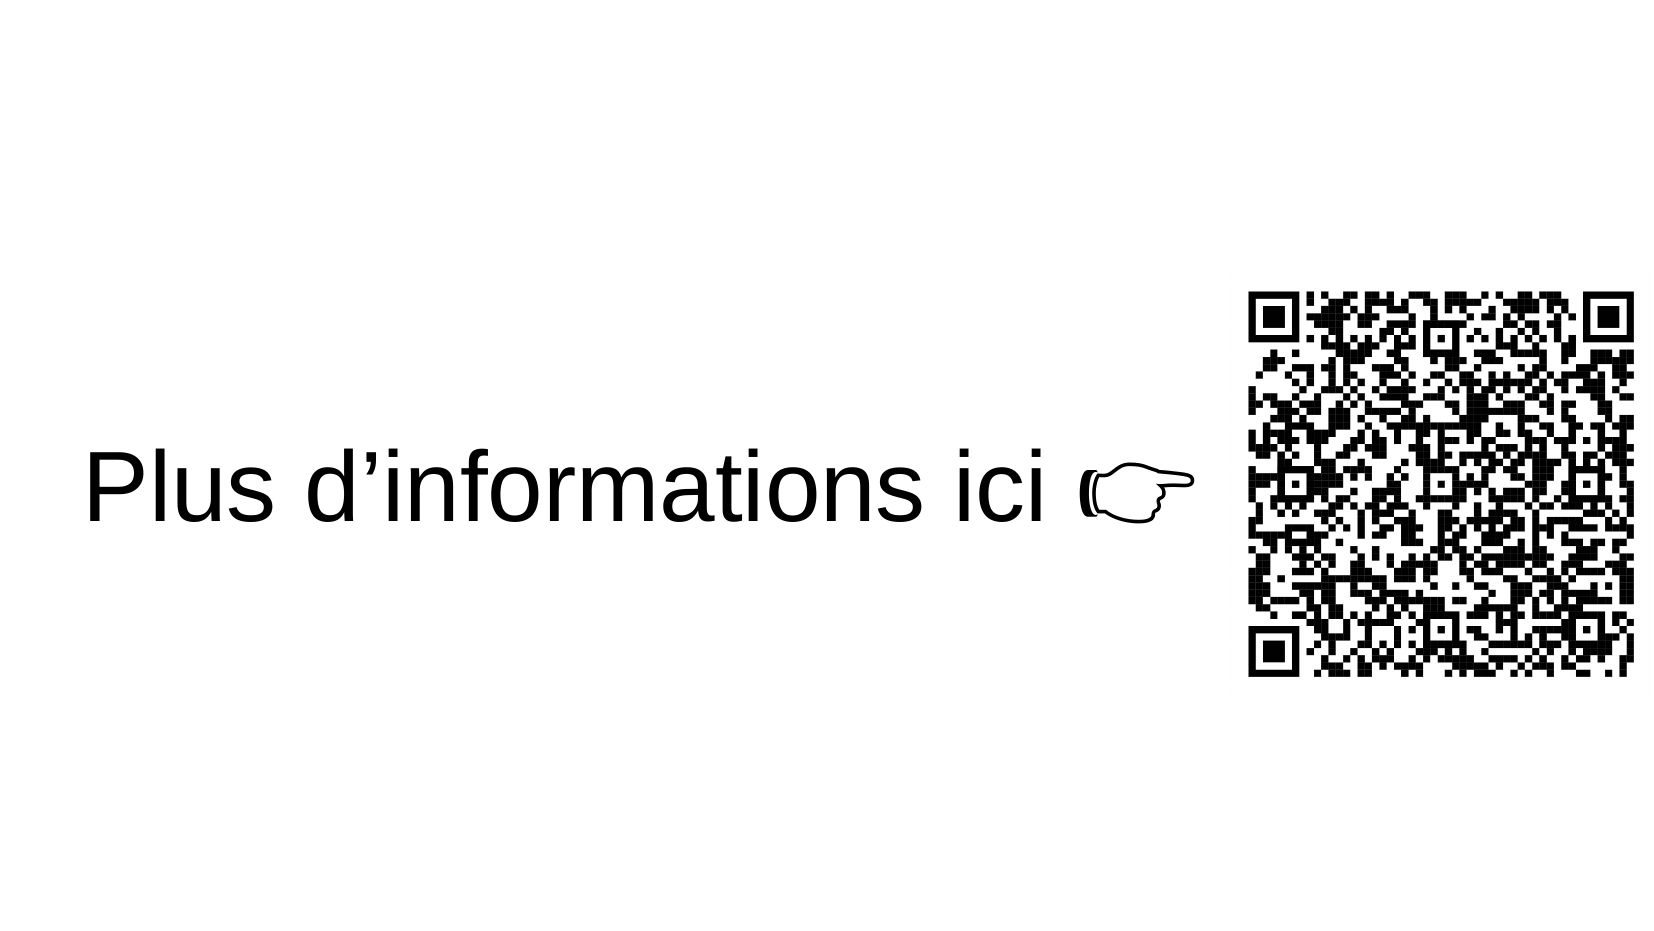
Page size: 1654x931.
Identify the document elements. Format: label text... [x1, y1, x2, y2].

subtitle Plus d’informations ici 👉 [82, 217, 1571, 758]
picture [1228, 271, 1654, 698]
